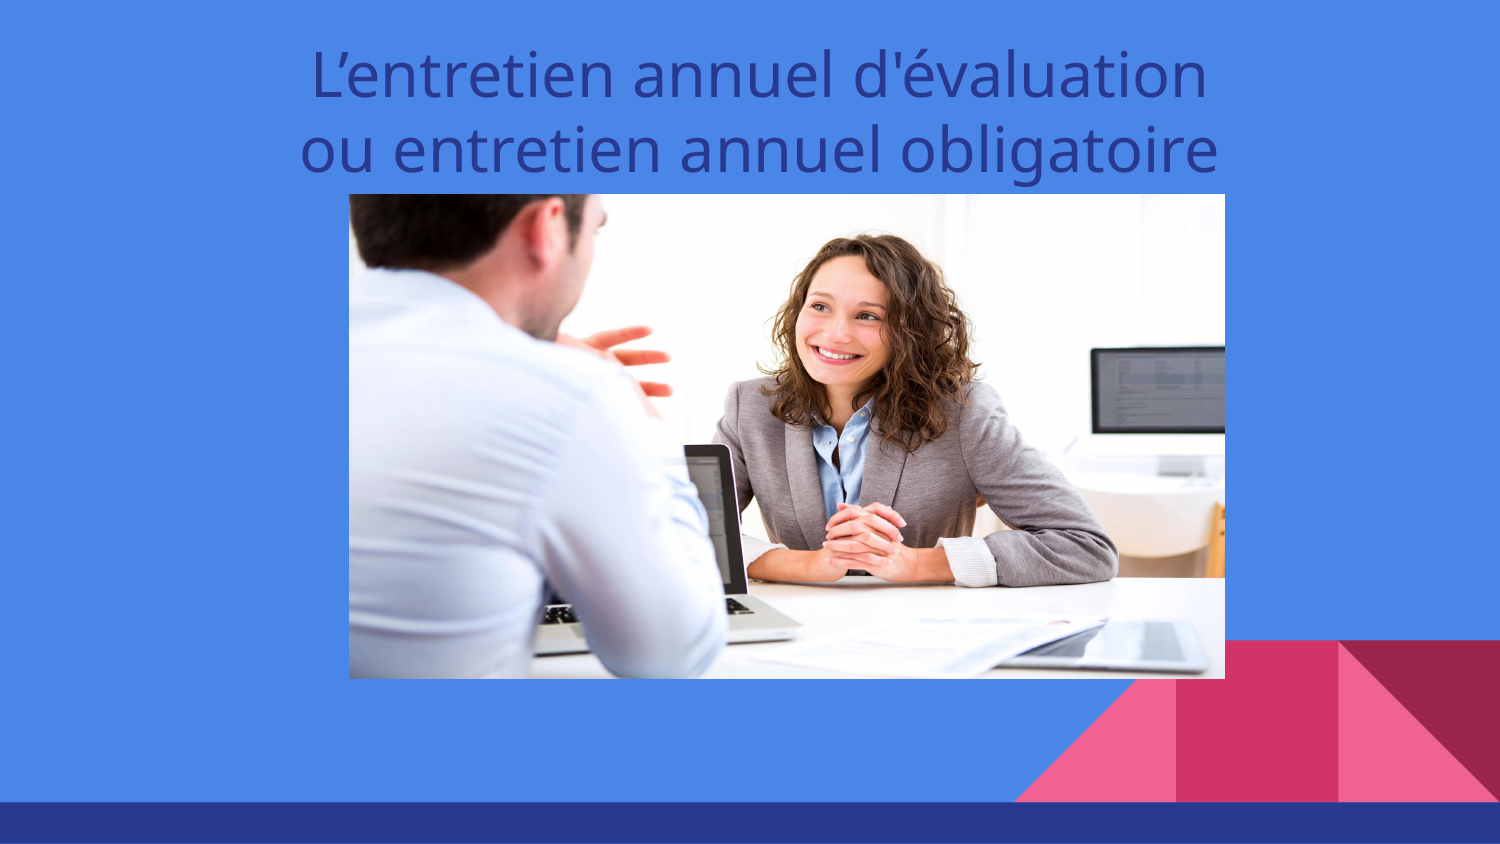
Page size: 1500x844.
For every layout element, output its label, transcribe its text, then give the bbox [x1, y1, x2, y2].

title L’entretien annuel d'évaluation ou entretien annuel obligatoire [61, 19, 1460, 114]
picture [349, 194, 1225, 679]
